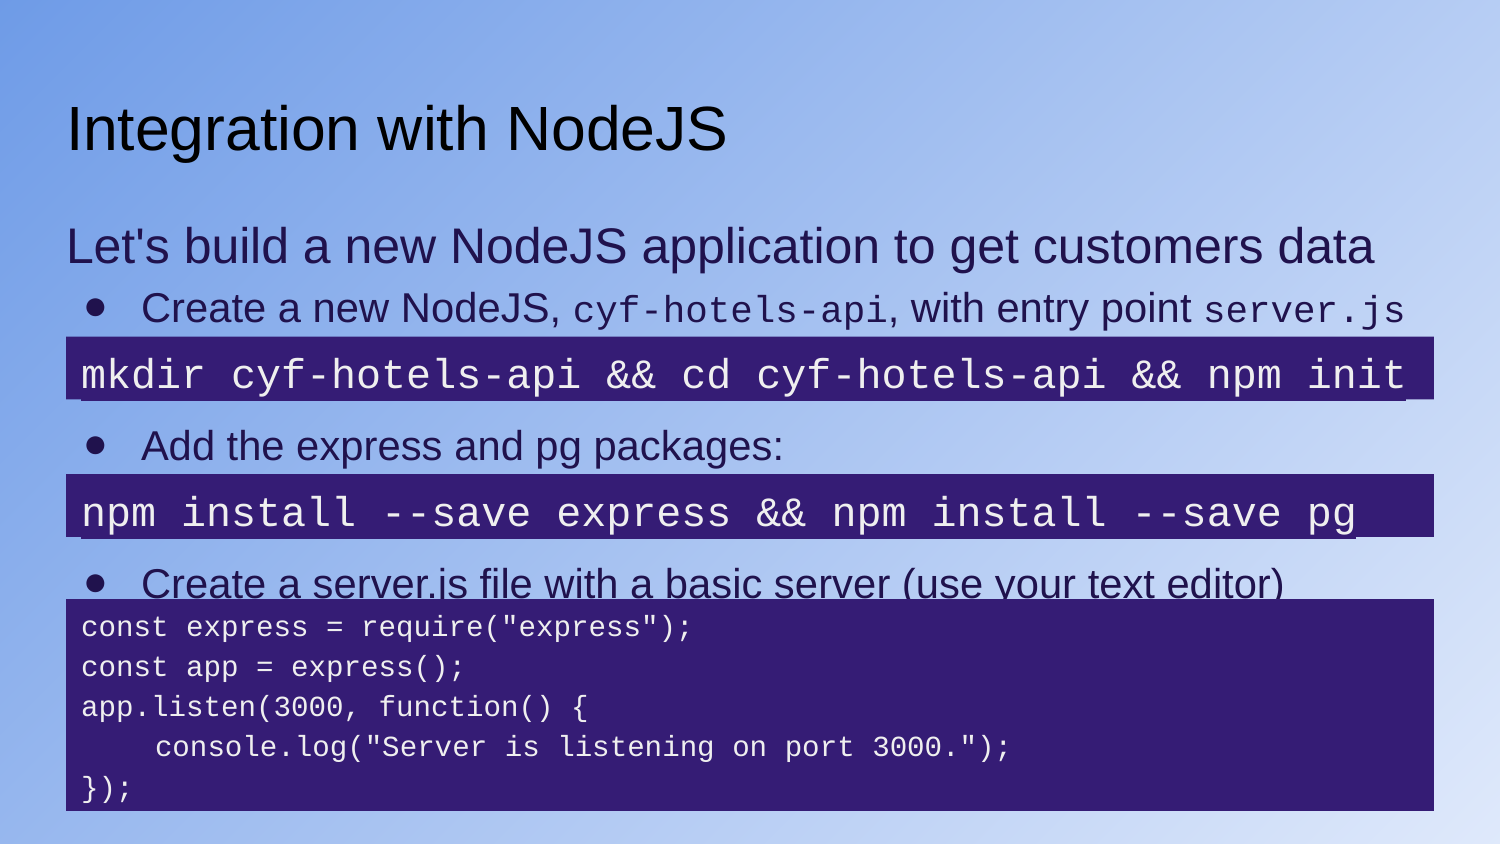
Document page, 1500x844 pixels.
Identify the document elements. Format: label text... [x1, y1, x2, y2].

list Let's build a new NodeJS application to get customers data Create a new NodeJS, cyf-hotels-api, with entry point server.js Add the express and pg packages: Create a server.js file with a basic server (use your text editor) [51, 189, 1449, 750]
text_box const express = require("express"); const app = express(); app.listen(3000, function() { console.log("Server is listening on port 3000."); }); [66, 599, 1434, 811]
title Integration with NodeJS [51, 72, 1449, 167]
text_box npm install --save express && npm install --save pg [66, 474, 1434, 537]
text_box mkdir cyf-hotels-api && cd cyf-hotels-api && npm init [66, 336, 1434, 400]
